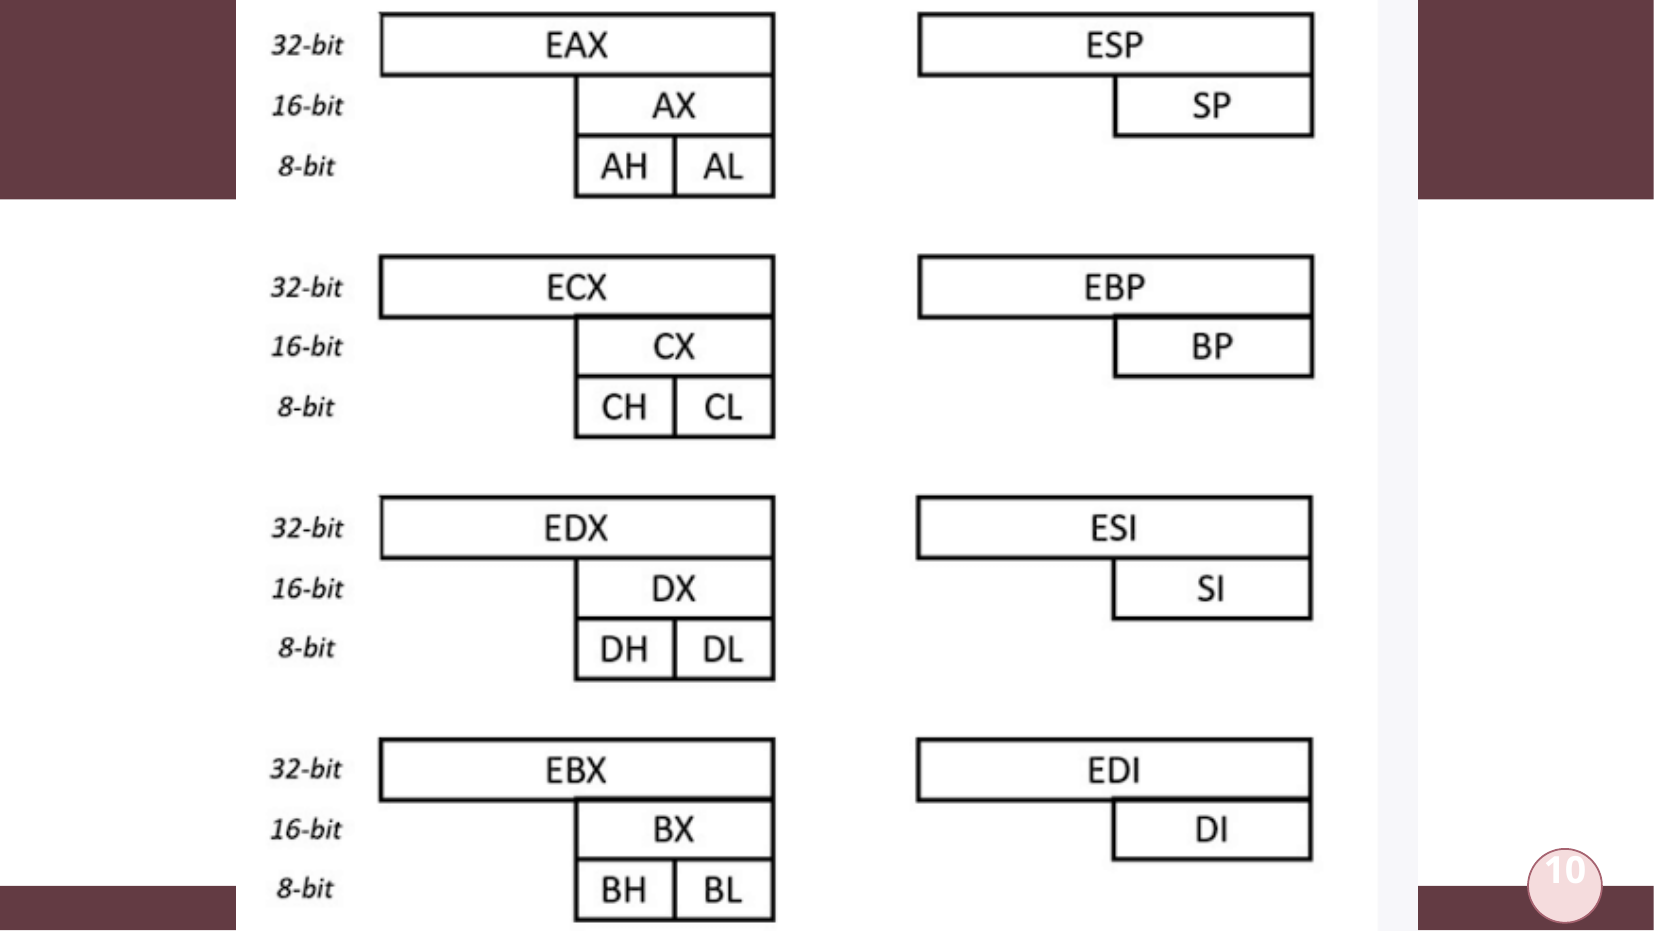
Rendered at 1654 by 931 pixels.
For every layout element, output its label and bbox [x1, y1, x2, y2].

picture [236, 0, 1418, 931]
